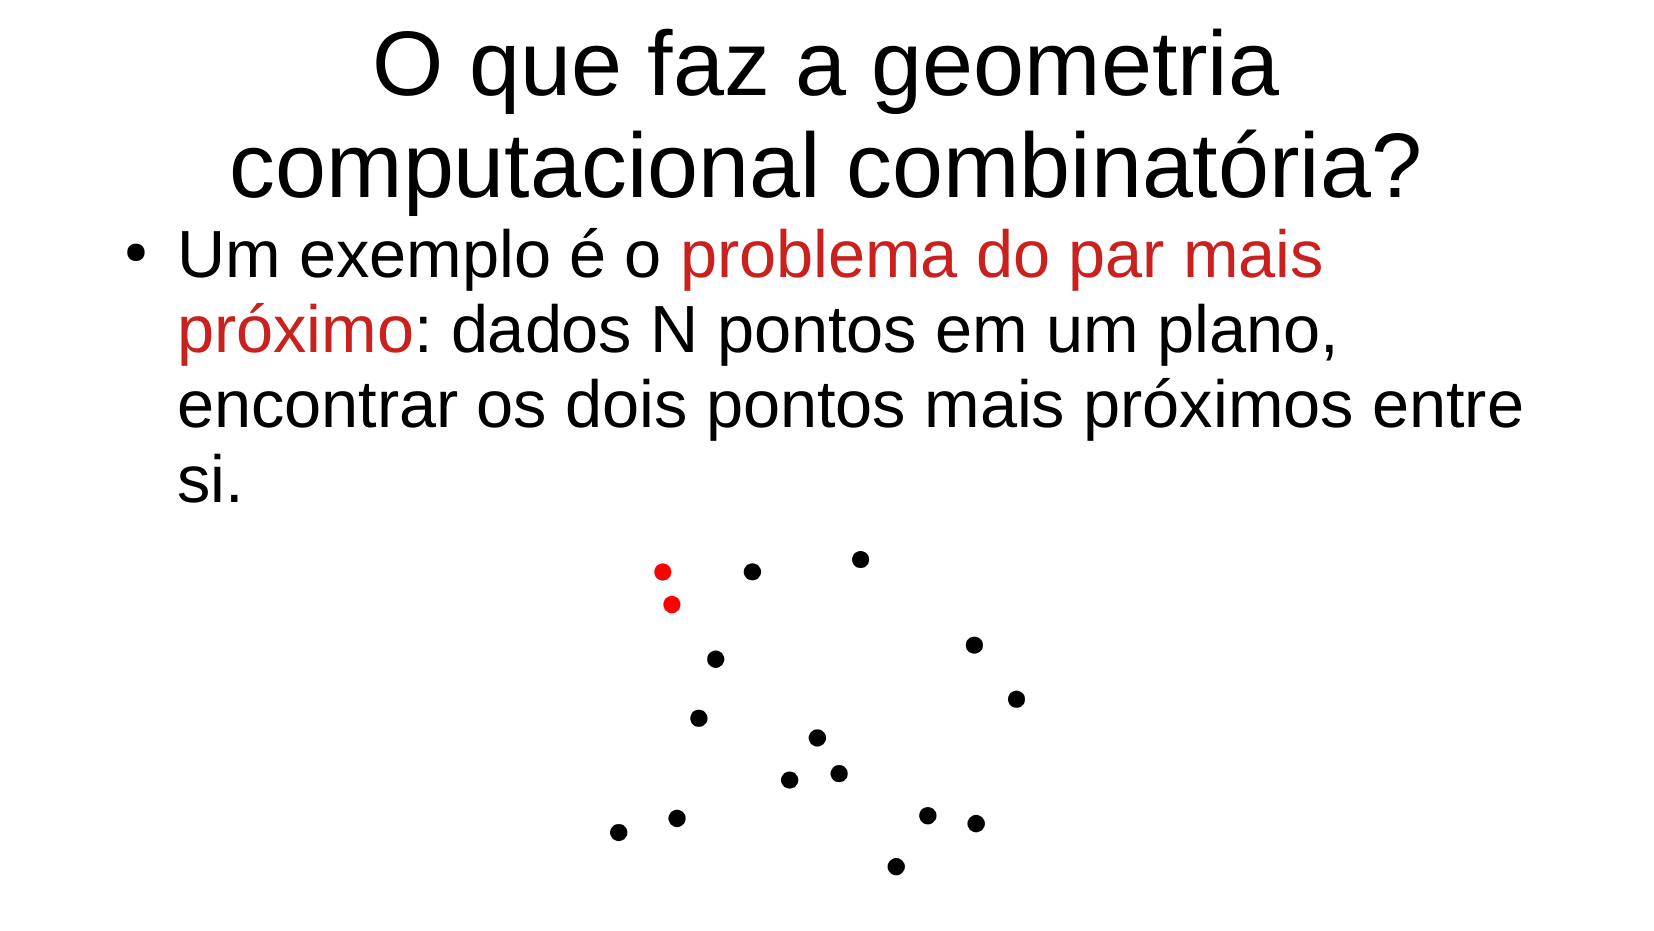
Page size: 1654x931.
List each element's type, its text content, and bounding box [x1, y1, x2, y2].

picture [594, 491, 1034, 931]
list Um exemplo é o problema do par mais próximo: dados N pontos em um plano, encontrar os dois pontos mais próximos entre si. [106, 217, 1595, 757]
title O que faz a geometria computacional combinatória? [82, 12, 1571, 218]
